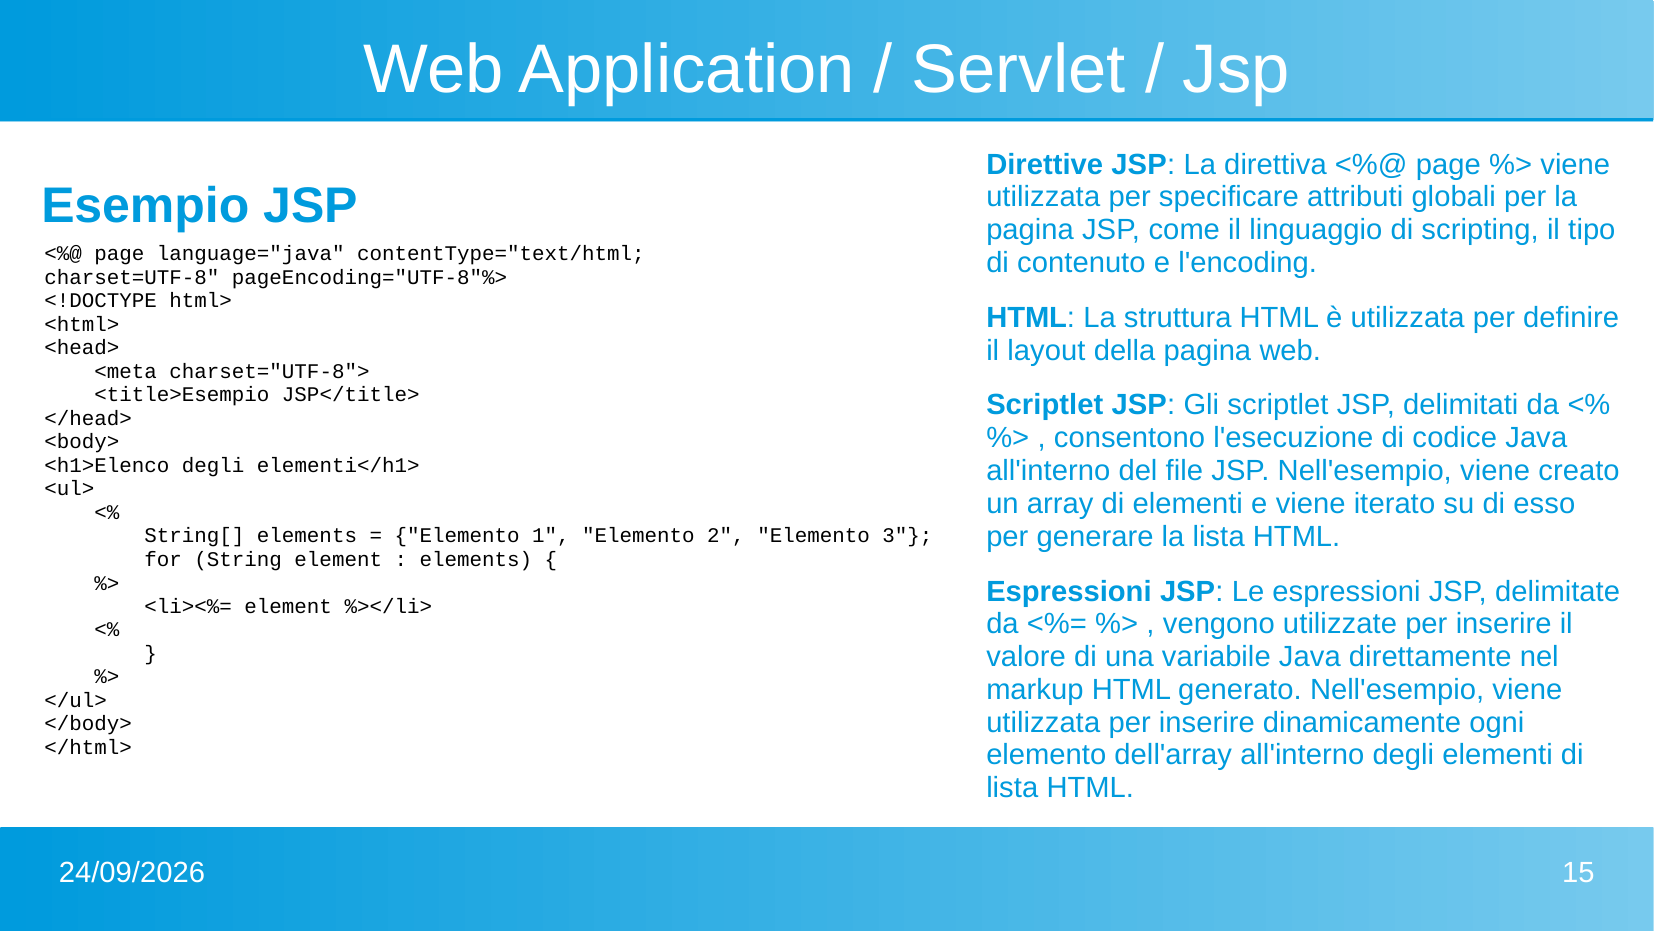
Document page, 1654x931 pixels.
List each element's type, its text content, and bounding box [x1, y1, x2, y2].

text_box <%@ page language="java" contentType="text/html; charset=UTF-8" pageEncoding="UTF-8"%> <!DOCTYPE html> <html> <head> <meta charset="UTF-8"> <title>Esempio JSP</title> </head> <body> <h1>Elenco degli elementi</h1> <ul> <% String[] elements = {"Elemento 1", "Elemento 2", "Elemento 3"}; for (String element : elements) { %> <li><%= element %></li> <% } %> </ul> </body> </html> [29, 236, 915, 792]
list Esempio JSP [0, 177, 443, 266]
title Web Application / Servlet / Jsp [59, 29, 1595, 108]
list Direttive JSP: La direttiva <%@ page %> viene utilizzata per specificare attributi globali per la pagina JSP, come il linguaggio di scripting, il tipo di contenuto e l'encoding. HTML: La struttura HTML è utilizzata per definire il layout della pagina web. Scriptlet JSP: Gli scriptlet JSP, delimitati da <% %> , consentono l'esecuzione di codice Java all'interno del file JSP. Nell'esempio, viene creato un array di elementi e viene iterato su di esso per generare la lista HTML. Espressioni JSP: Le espressioni JSP, delimitate da <%= %> , vengono utilizzate per inserire il valore di una variabile Java direttamente nel markup HTML generato. Nell'esempio, viene utilizzata per inserire dinamicamente ogni elemento dell'array all'interno degli elementi di lista HTML. [915, 147, 1625, 827]
